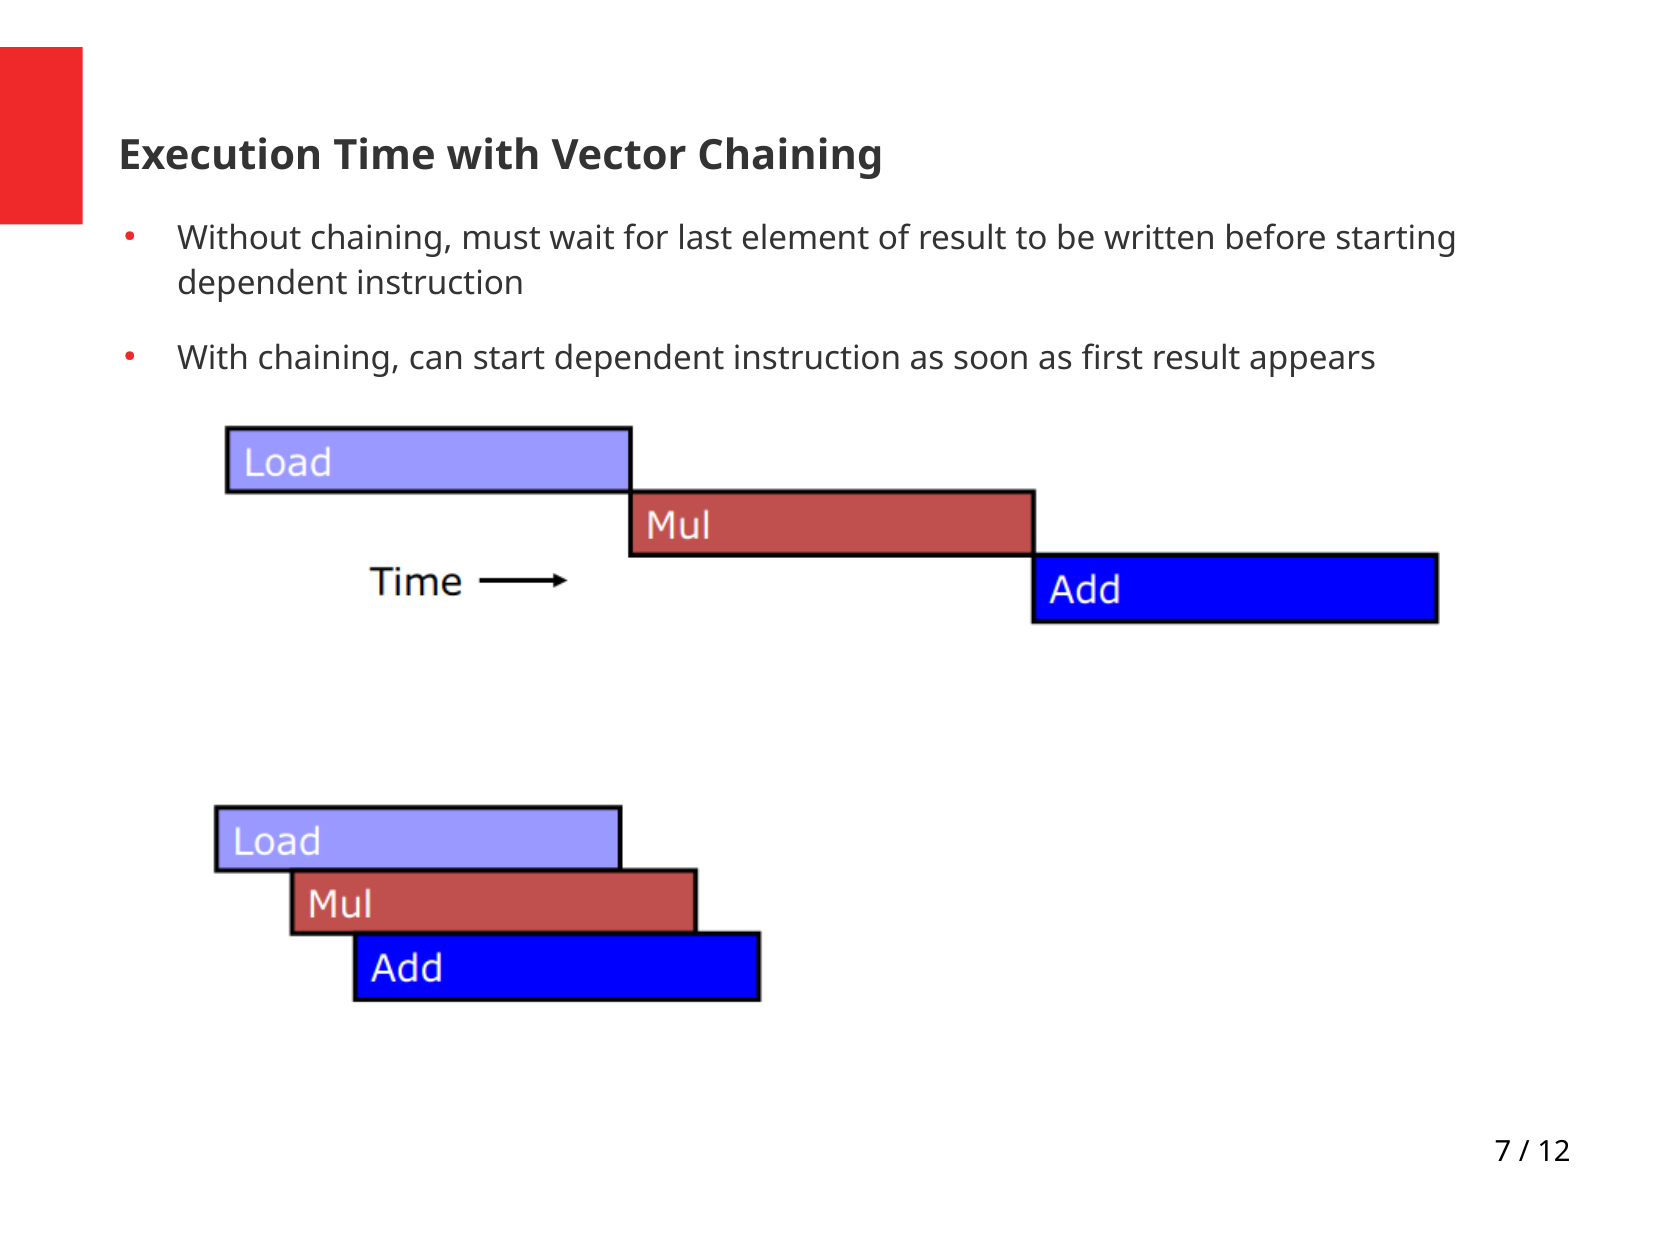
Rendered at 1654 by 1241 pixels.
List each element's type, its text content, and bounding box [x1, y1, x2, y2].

list Without chaining, must wait for last element of result to be written before starting dependent instruction With chaining, can start dependent instruction as soon as first result appears [106, 213, 1524, 591]
picture [200, 415, 1465, 638]
picture [200, 791, 806, 1046]
title Execution Time with Vector Chaining [118, 49, 1571, 257]
